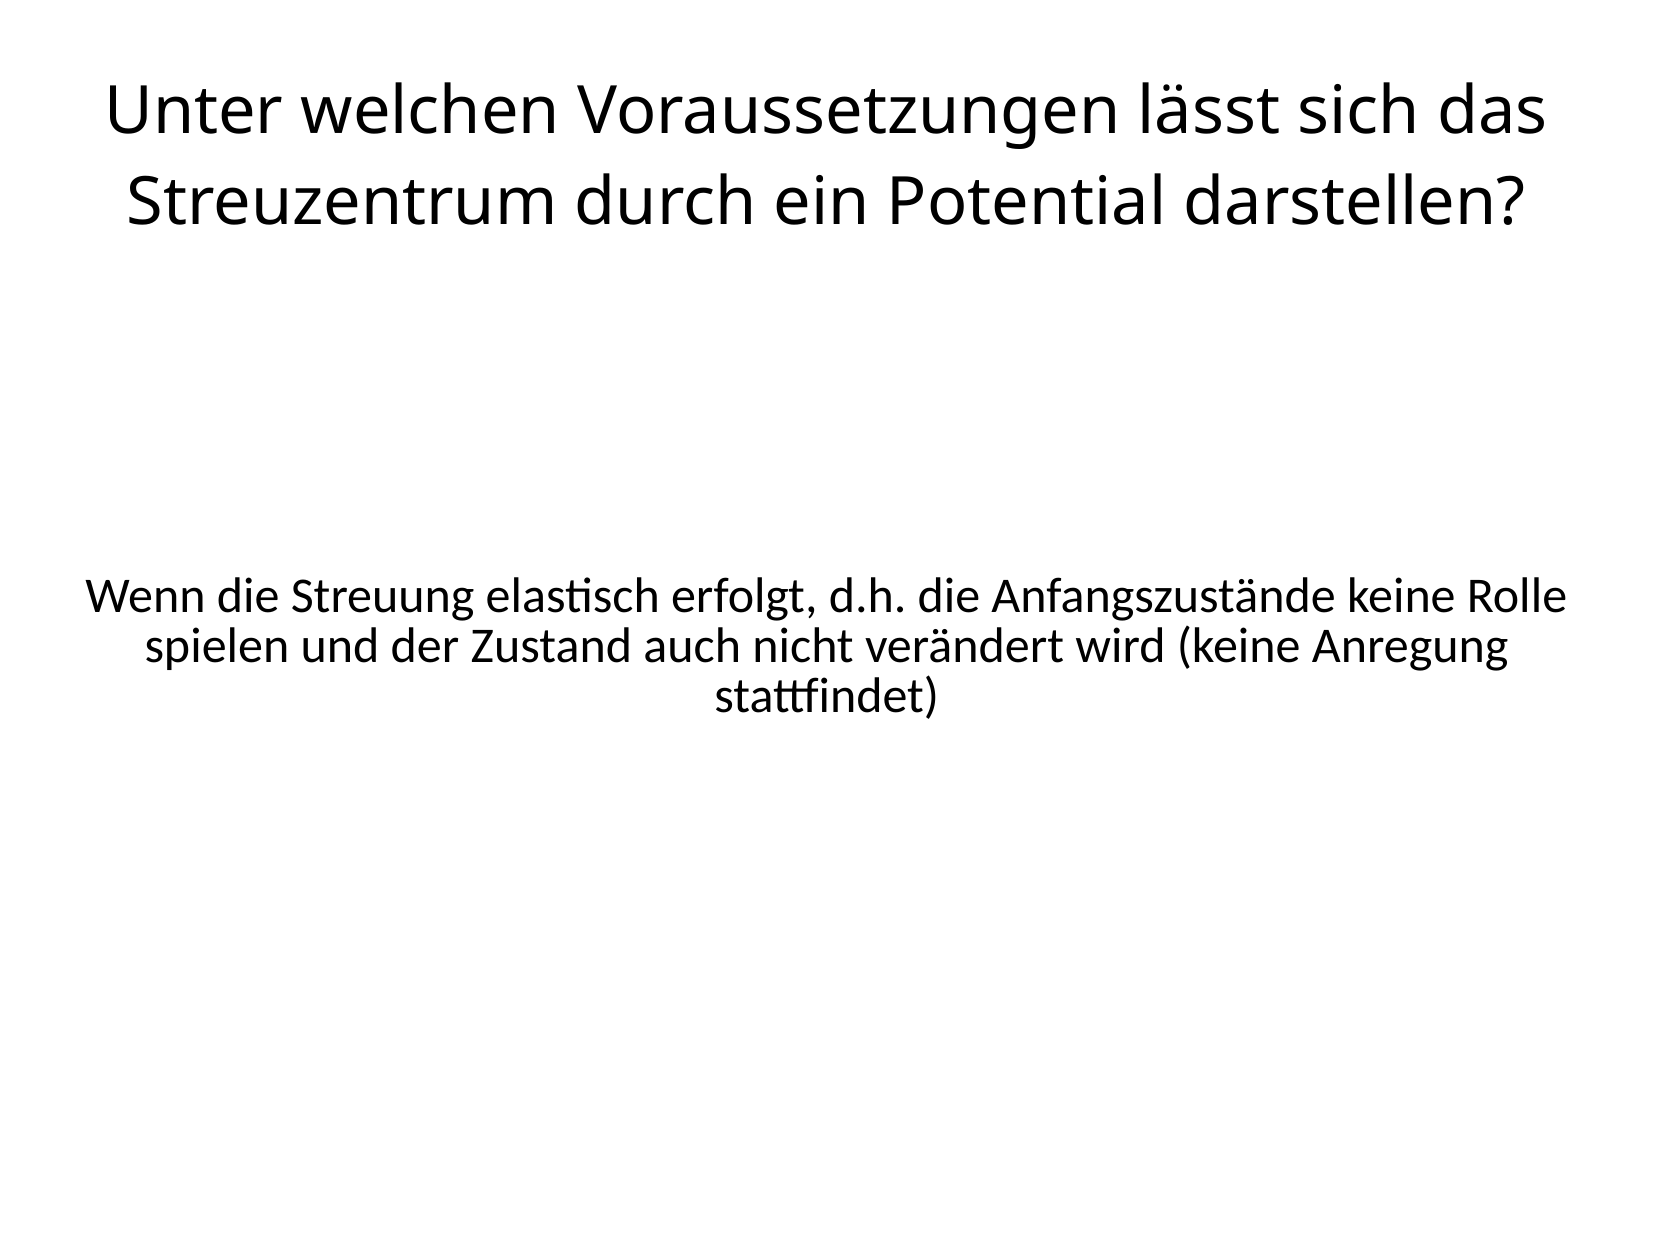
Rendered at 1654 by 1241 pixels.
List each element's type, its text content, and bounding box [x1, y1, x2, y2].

title Unter welchen Voraussetzungen lässt sich das Streuzentrum durch ein Potential darstellen? [82, 49, 1571, 257]
subtitle Wenn die Streuung elastisch erfolgt, d.h. die Anfangszustände keine Rolle spielen und der Zustand auch nicht verändert wird (keine Anregung stattfindet) [82, 290, 1571, 1010]
